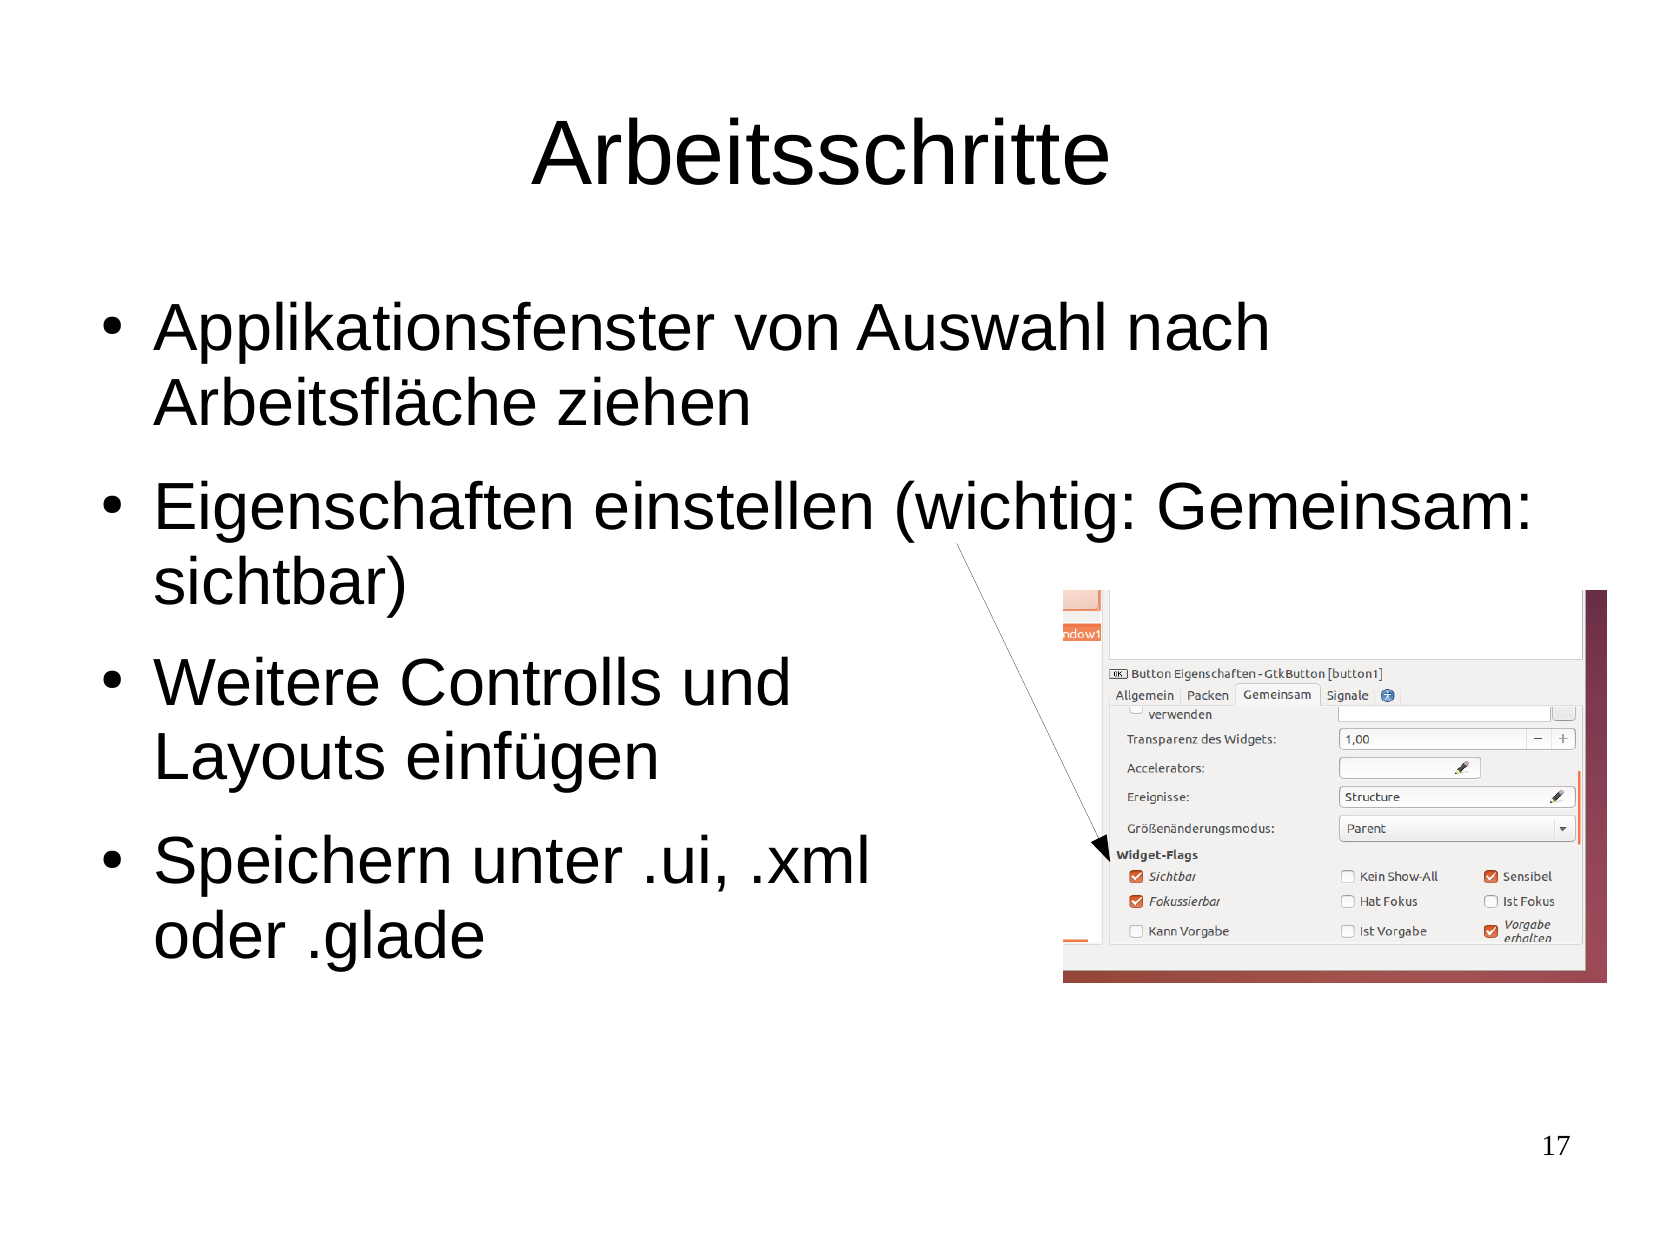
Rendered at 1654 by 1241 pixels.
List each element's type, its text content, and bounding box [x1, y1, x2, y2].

list Applikationsfenster von Auswahl nach Arbeitsfläche ziehen Eigenschaften einstellen (wichtig: Gemeinsam: sichtbar) [82, 290, 1571, 662]
picture [1063, 590, 1607, 983]
title Arbeitsschritte [82, 49, 1571, 257]
list Weitere Controlls und Layouts einfügen Speichern unter .ui, .xml oder .glade [82, 644, 1016, 1016]
